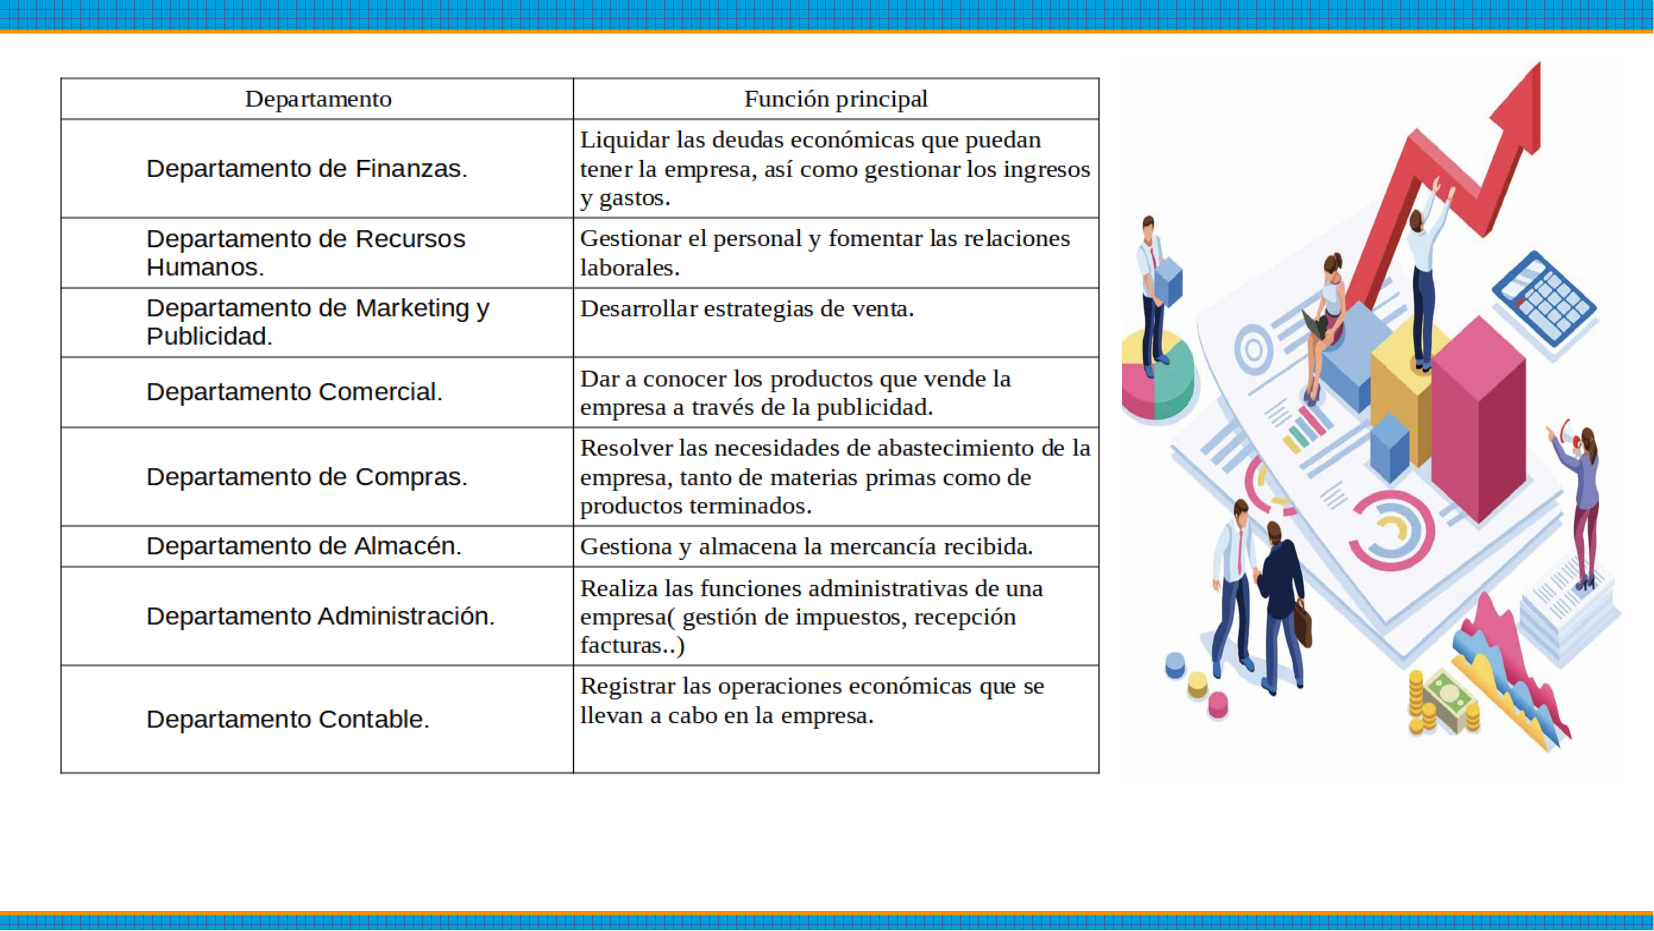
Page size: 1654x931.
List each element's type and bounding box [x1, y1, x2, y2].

picture [13, 58, 1625, 798]
